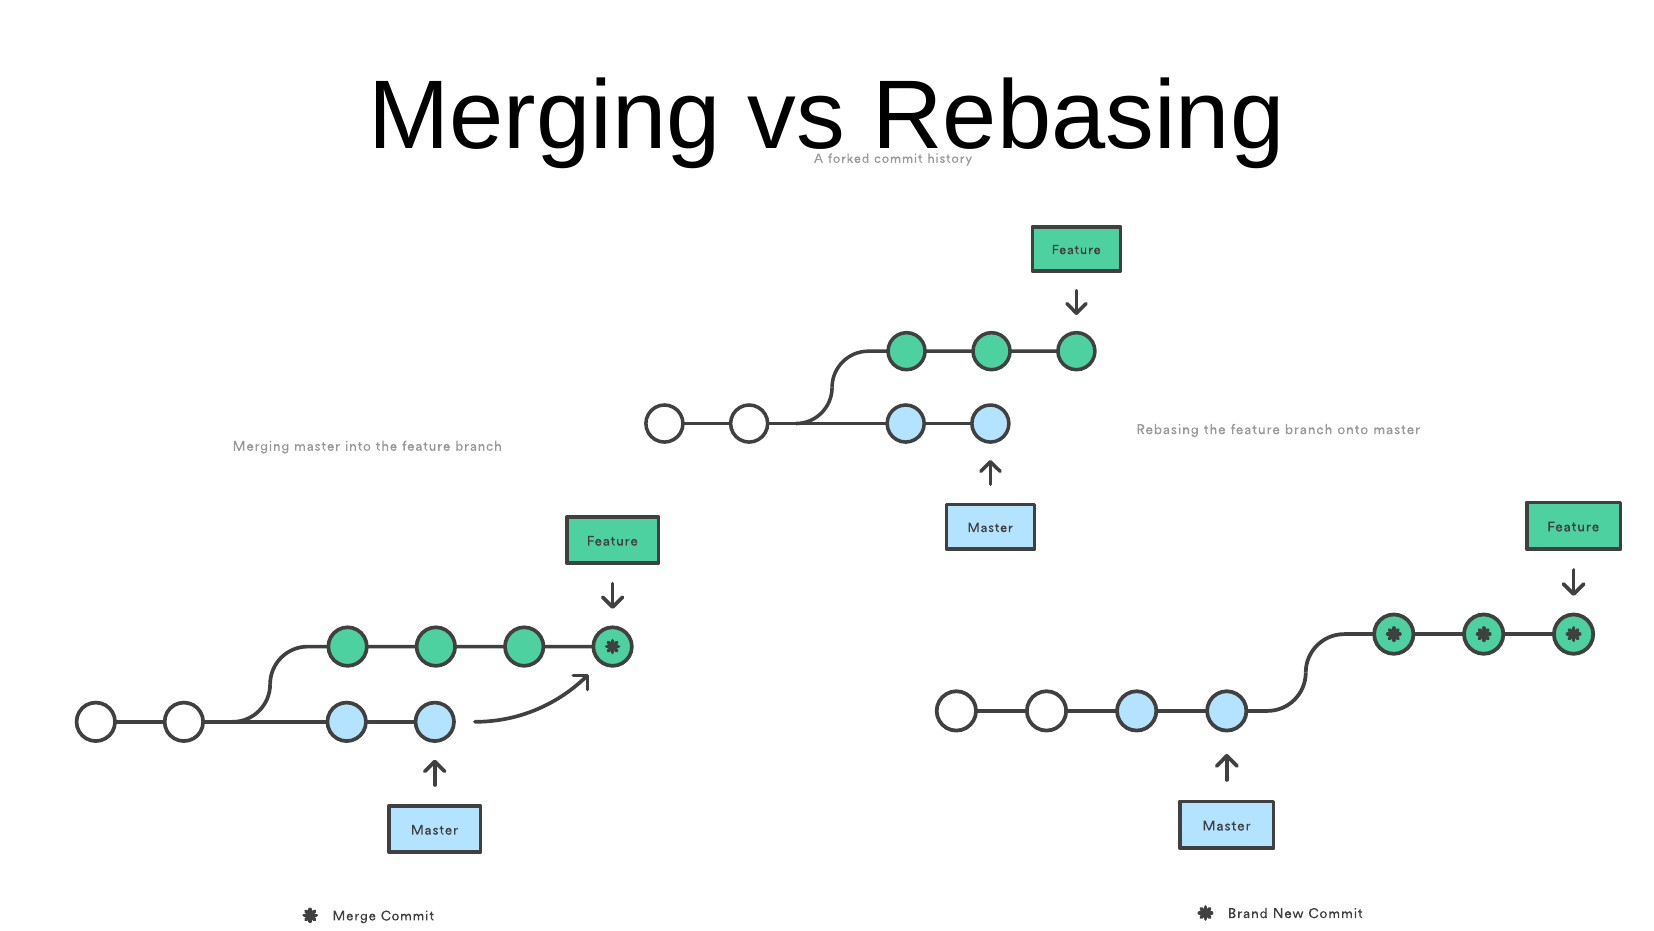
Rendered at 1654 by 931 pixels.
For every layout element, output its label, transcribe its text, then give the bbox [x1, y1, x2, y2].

title Merging vs Rebasing [82, 37, 1571, 193]
picture [0, 150, 1654, 931]
